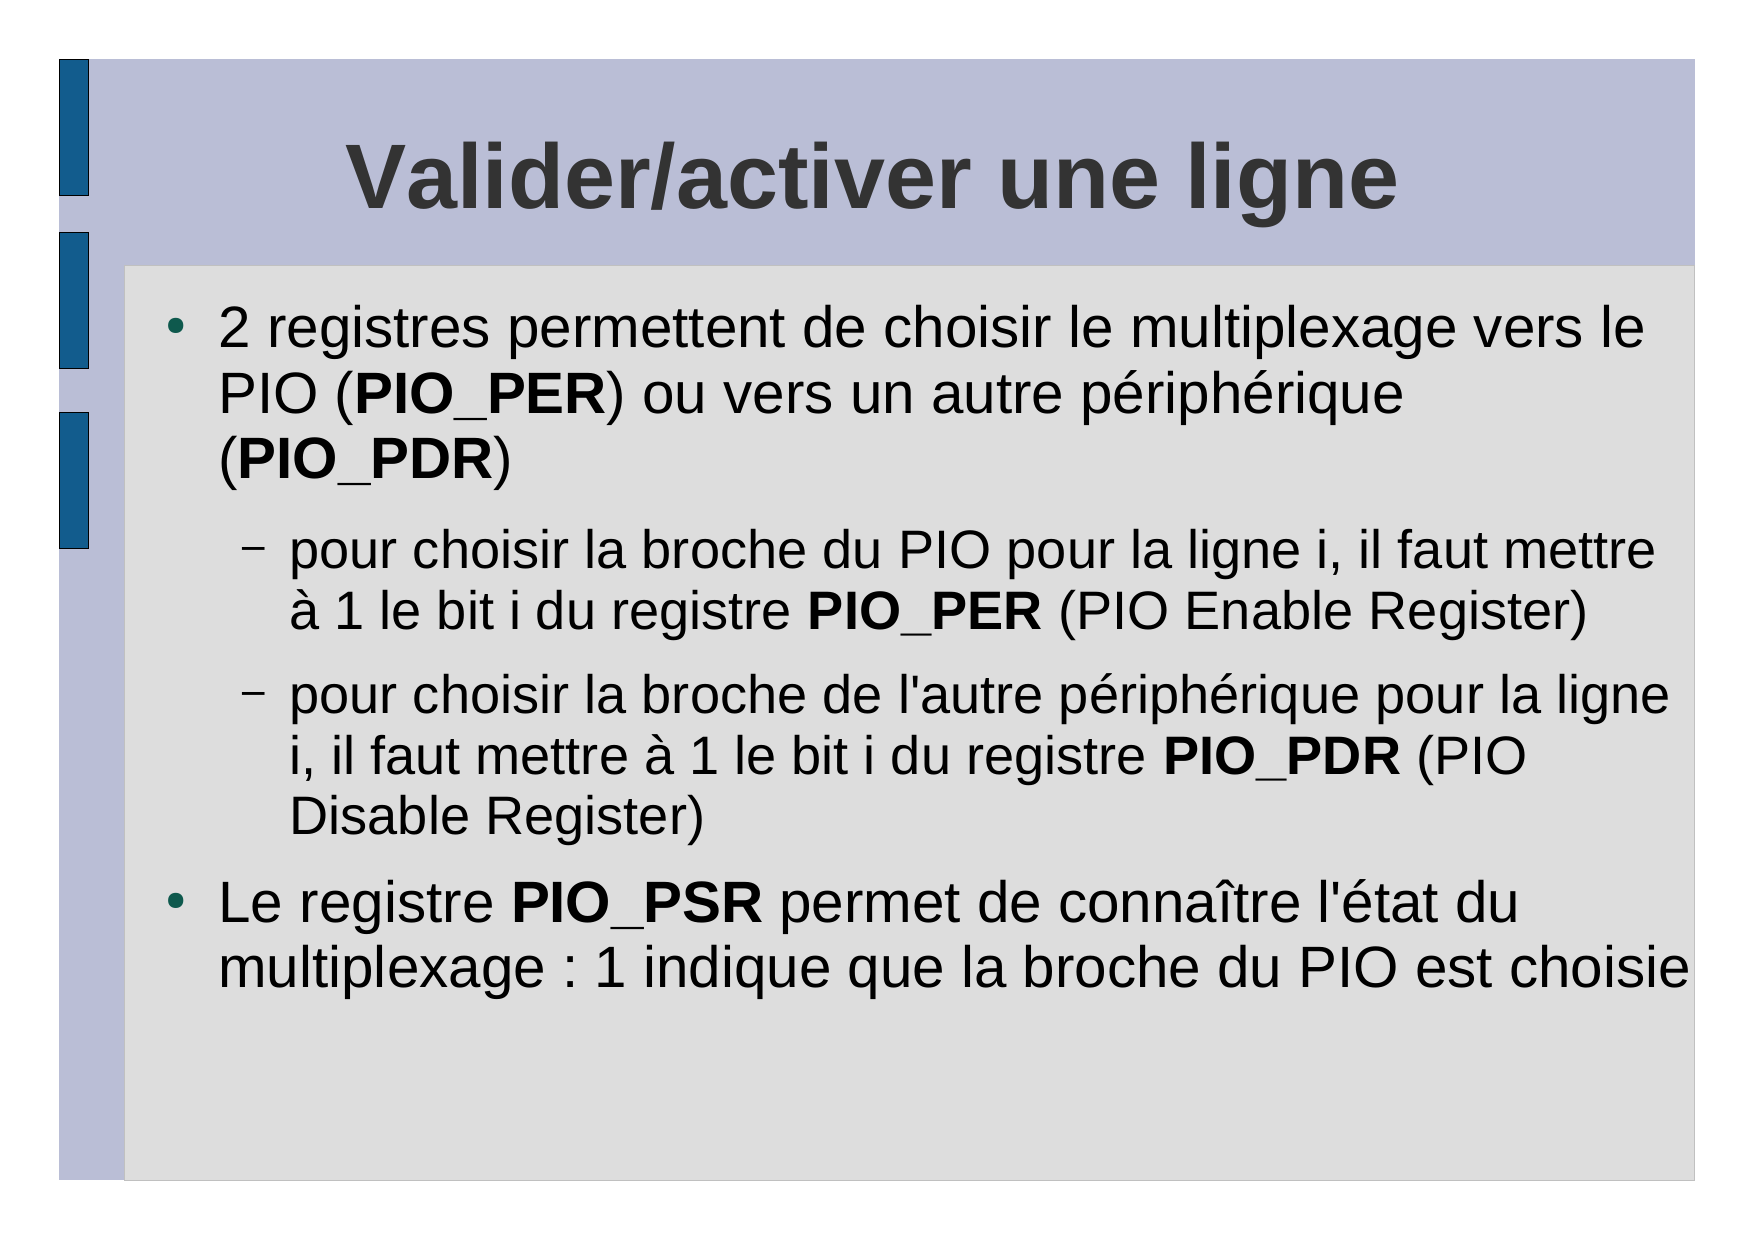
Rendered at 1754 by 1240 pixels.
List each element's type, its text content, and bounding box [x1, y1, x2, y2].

list 2 registres permettent de choisir le multiplexage vers le PIO (PIO_PER) ou vers un autre périphérique (PIO_PDR) pour choisir la broche du PIO pour la ligne i, il faut mettre à 1 le bit i du registre PIO_PER (PIO Enable Register) pour choisir la broche de l'autre périphérique pour la ligne i, il faut mettre à 1 le bit i du registre PIO_PDR (PIO Disable Register) Le registre PIO_PSR permet de connaître l'état du multiplexage : 1 indique que la broche du PIO est choisie [147, 295, 1695, 1093]
title Valider/activer une ligne [118, 88, 1654, 266]
